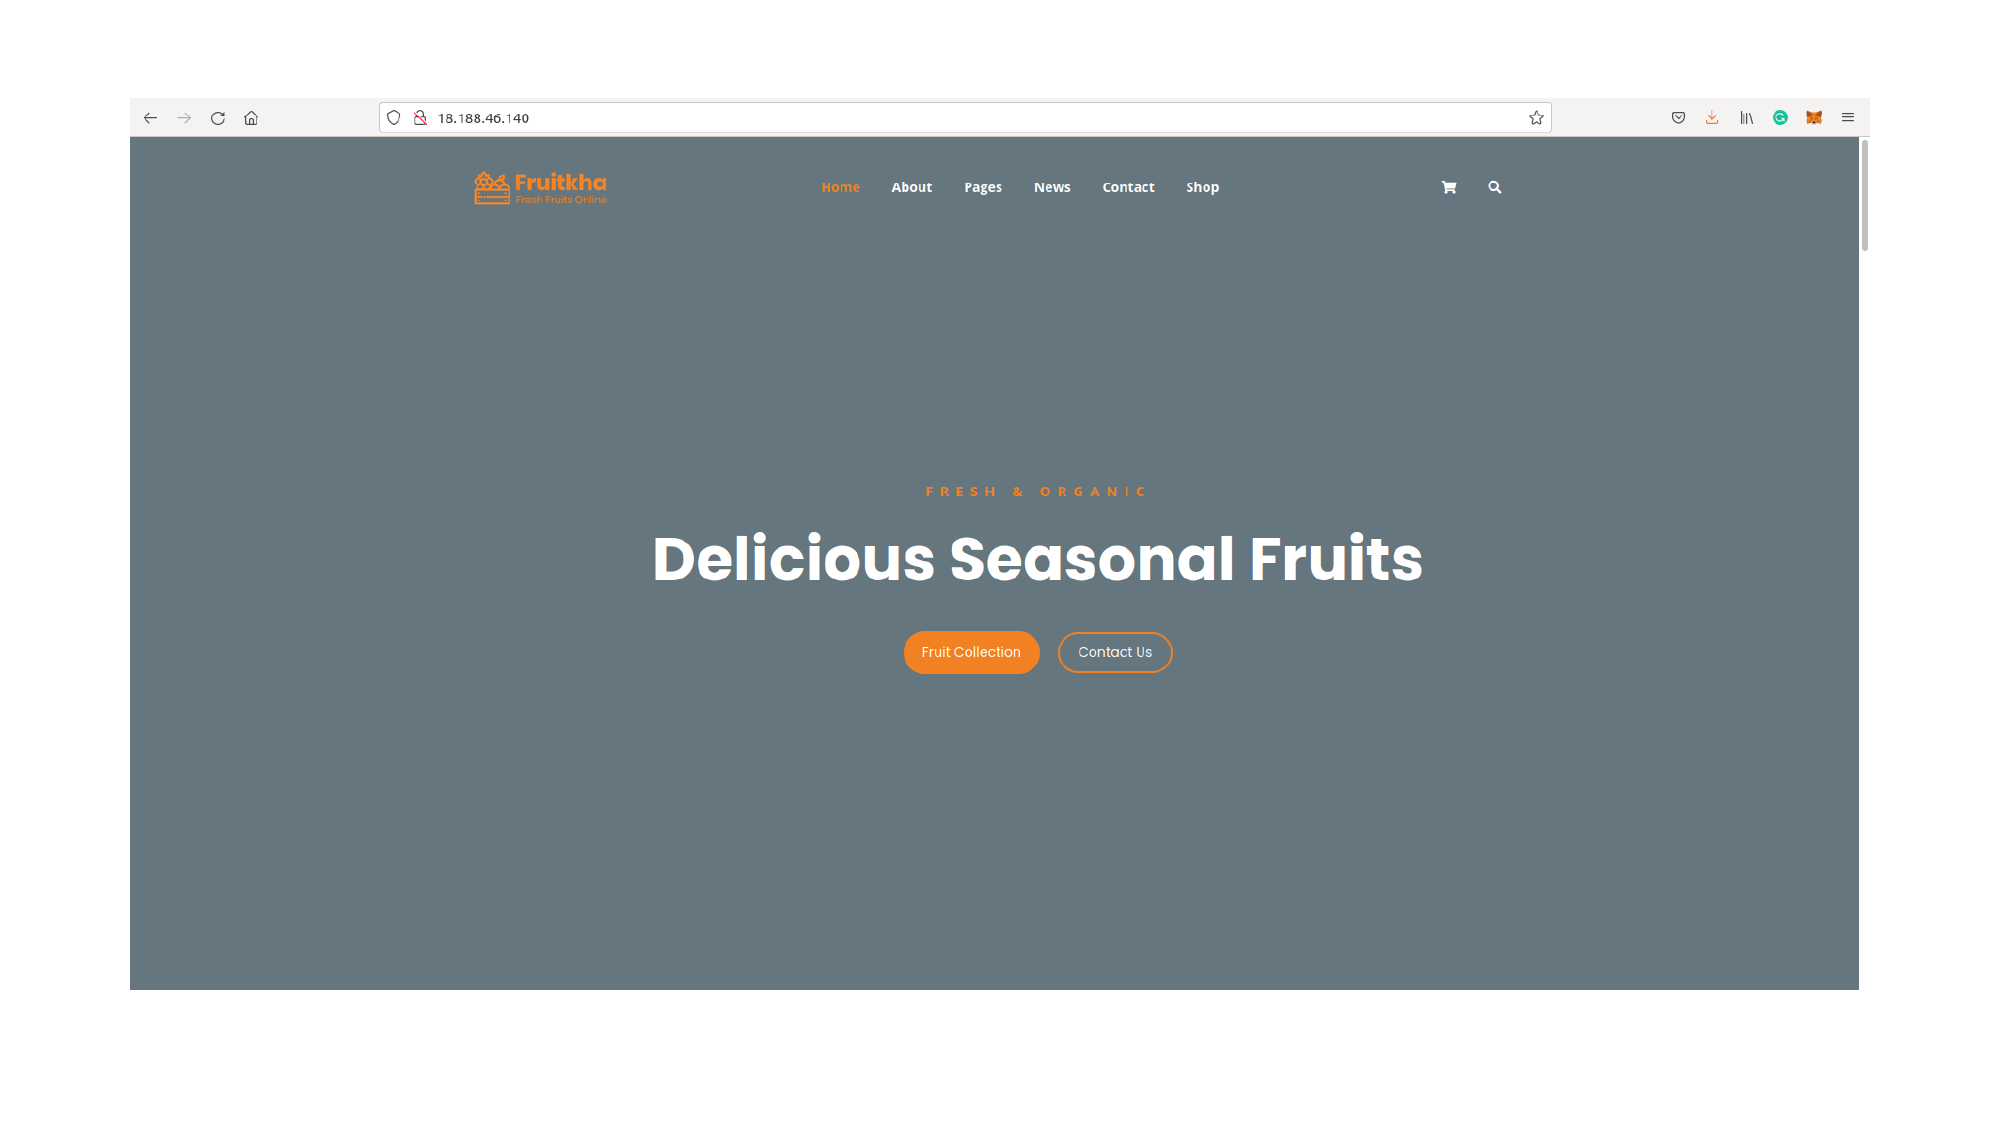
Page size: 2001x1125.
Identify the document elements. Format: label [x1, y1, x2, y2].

picture [130, 98, 1870, 990]
